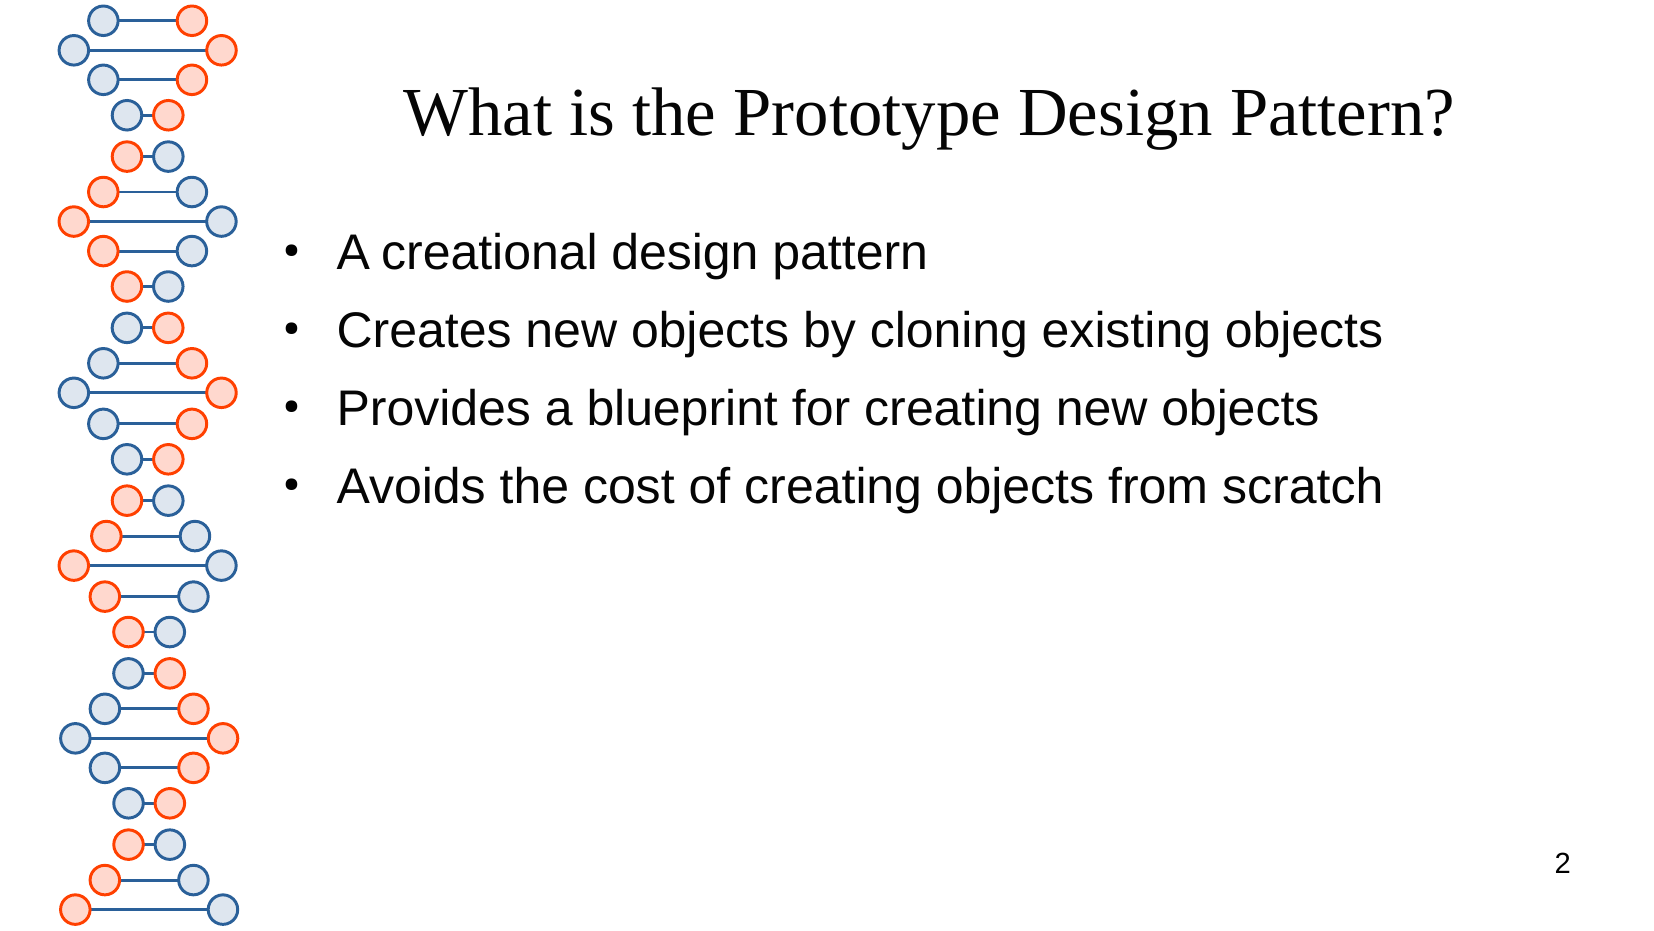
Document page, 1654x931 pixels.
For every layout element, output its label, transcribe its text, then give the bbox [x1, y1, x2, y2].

title What is the Prototype Design Pattern? [265, 35, 1595, 189]
list A creational design pattern Creates new objects by cloning existing objects Provides a blueprint for creating new objects Avoids the cost of creating objects from scratch [265, 224, 1595, 764]
